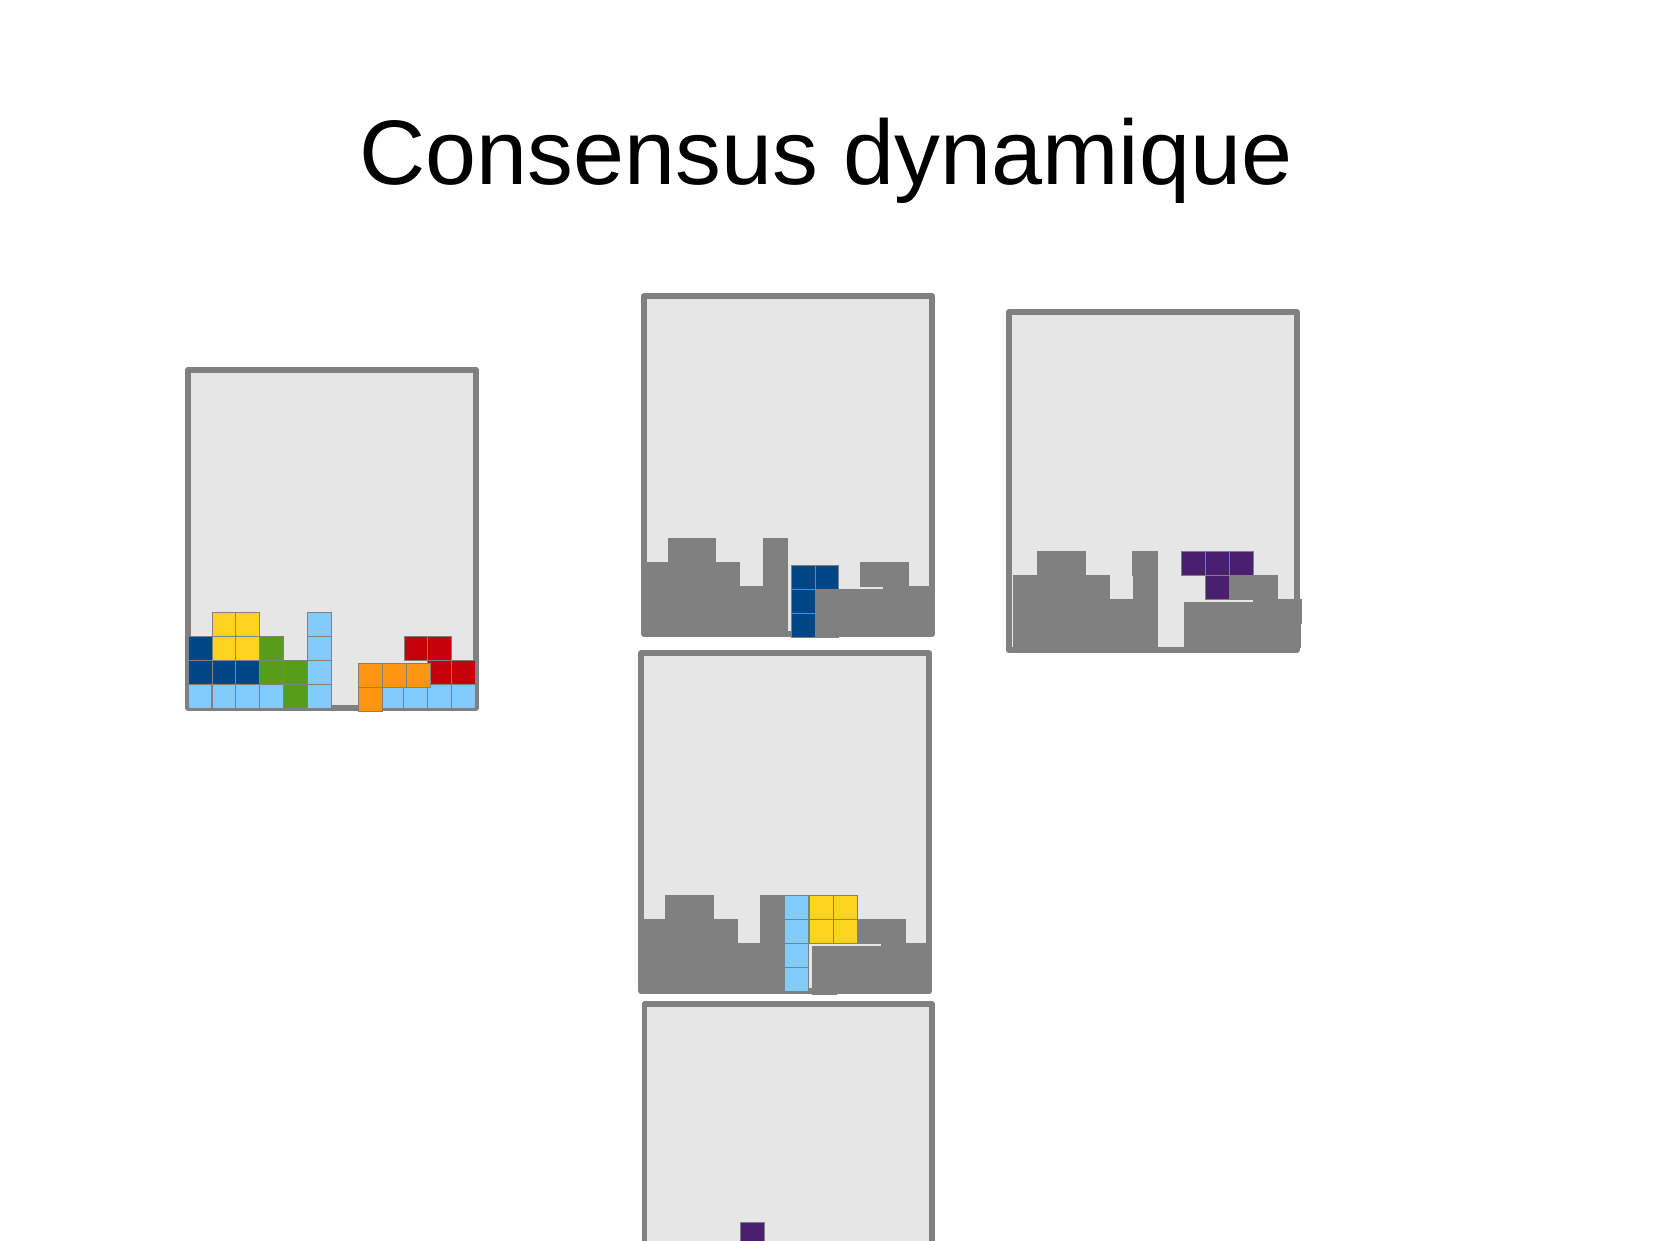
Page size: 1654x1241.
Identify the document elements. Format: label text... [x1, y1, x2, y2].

text_box [188, 369, 476, 712]
title Consensus dynamique [82, 49, 1571, 257]
text_box [644, 295, 933, 638]
text_box [1008, 312, 1302, 651]
text_box [644, 1004, 933, 1241]
text_box [641, 653, 930, 995]
